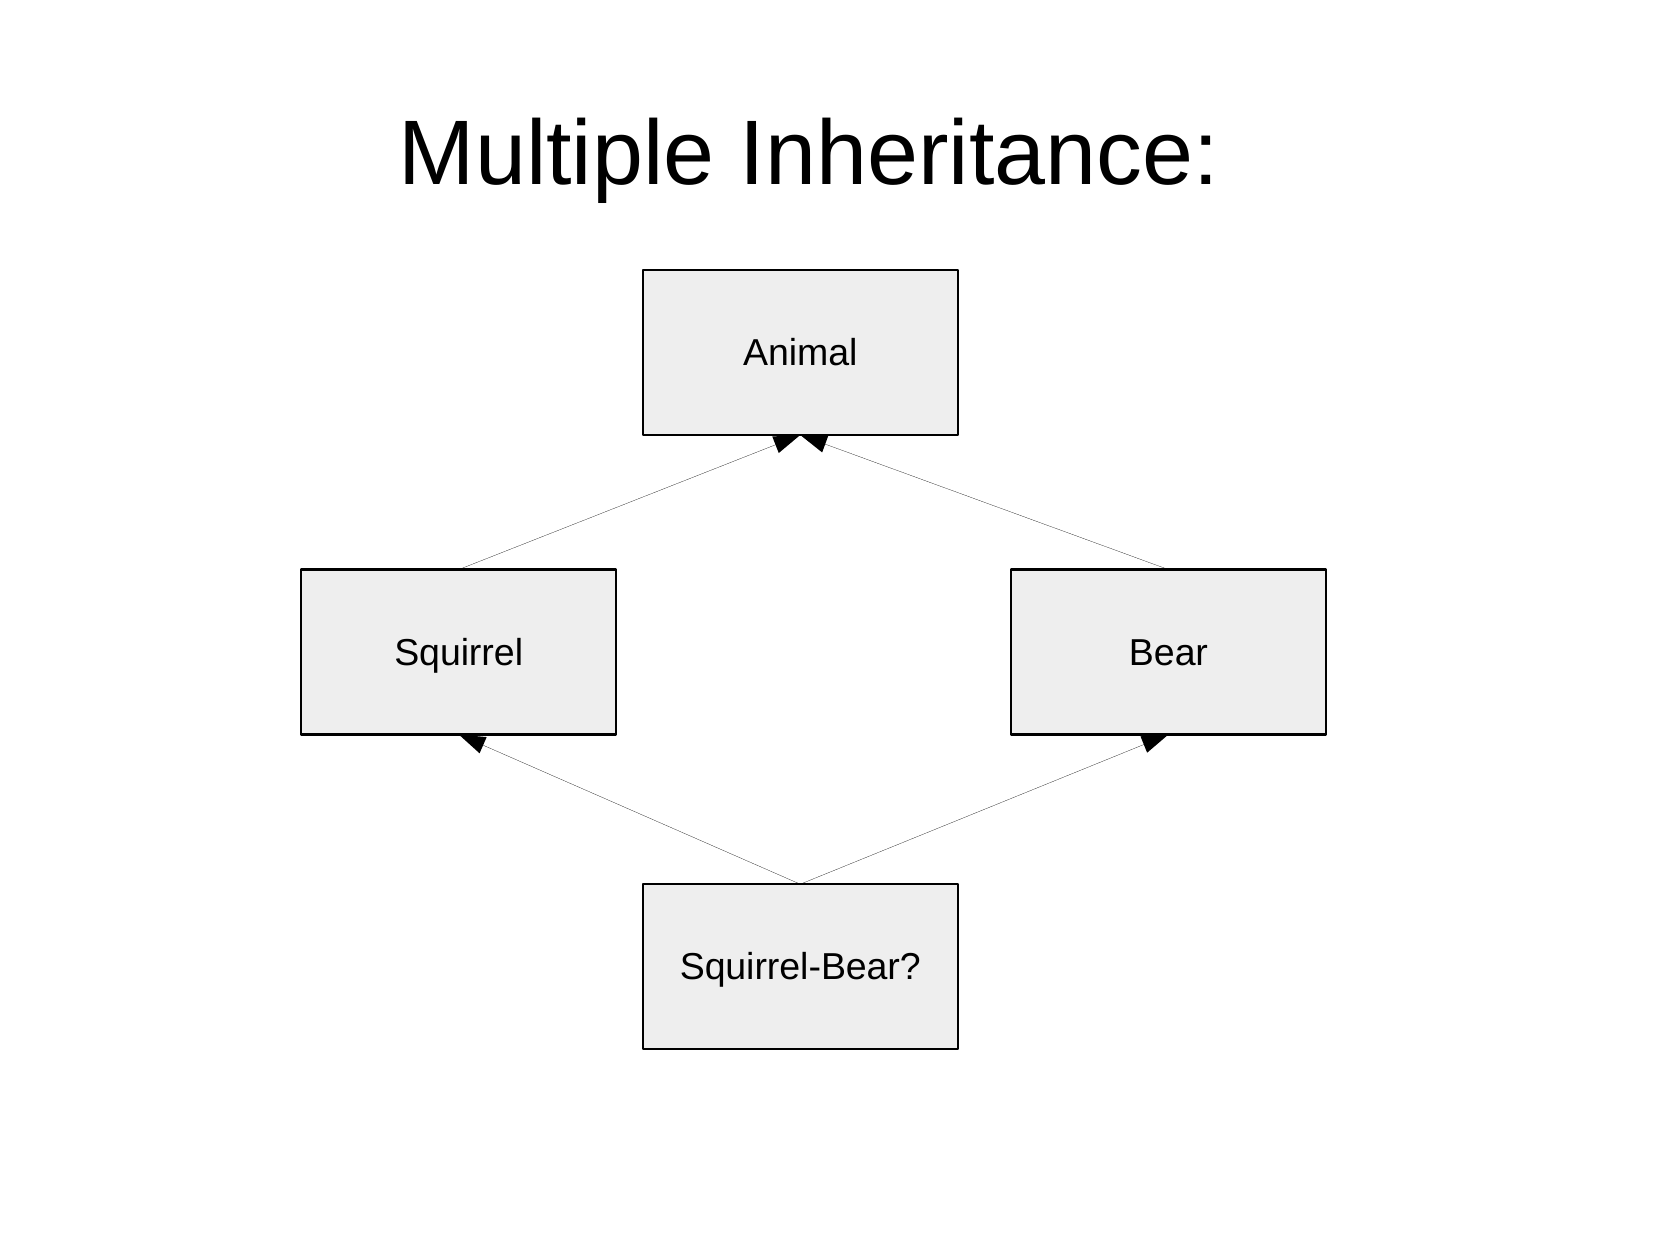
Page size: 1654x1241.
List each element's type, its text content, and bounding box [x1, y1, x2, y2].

text_box Bear [1010, 569, 1326, 735]
text_box Animal [642, 270, 958, 436]
text_box Squirrel-Bear? [642, 884, 958, 1050]
title Multiple Inheritance: [54, 49, 1565, 257]
text_box Squirrel [301, 569, 617, 735]
